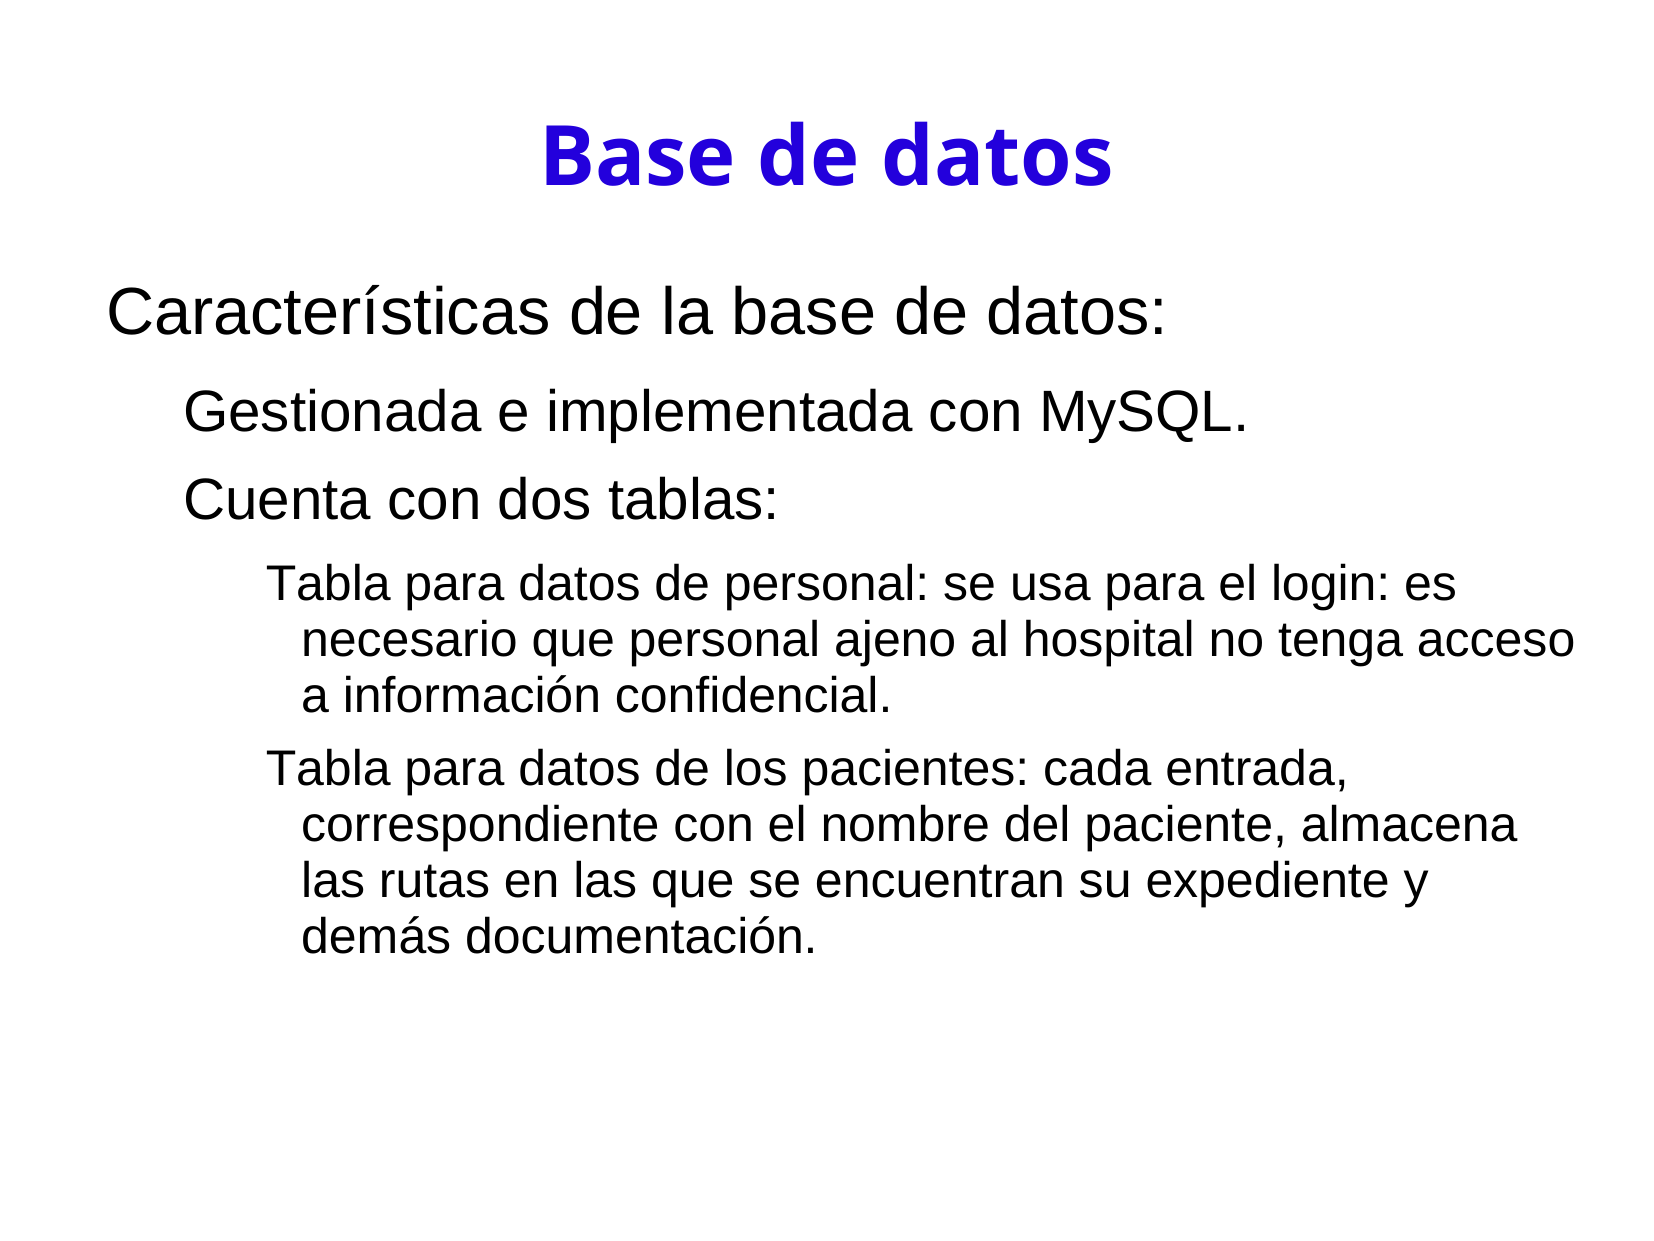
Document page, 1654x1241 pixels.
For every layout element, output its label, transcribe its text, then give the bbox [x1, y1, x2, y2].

list Características de la base de datos: Gestionada e implementada con MySQL. Cuenta con dos tablas: Tabla para datos de personal: se usa para el login: es necesario que personal ajeno al hospital no tenga acceso a información confidencial. Tabla para datos de los pacientes: cada entrada, correspondiente con el nombre del paciente, almacena las rutas en las que se encuentran su expediente y demás documentación. [88, 274, 1577, 1161]
title Base de datos [82, 49, 1571, 257]
